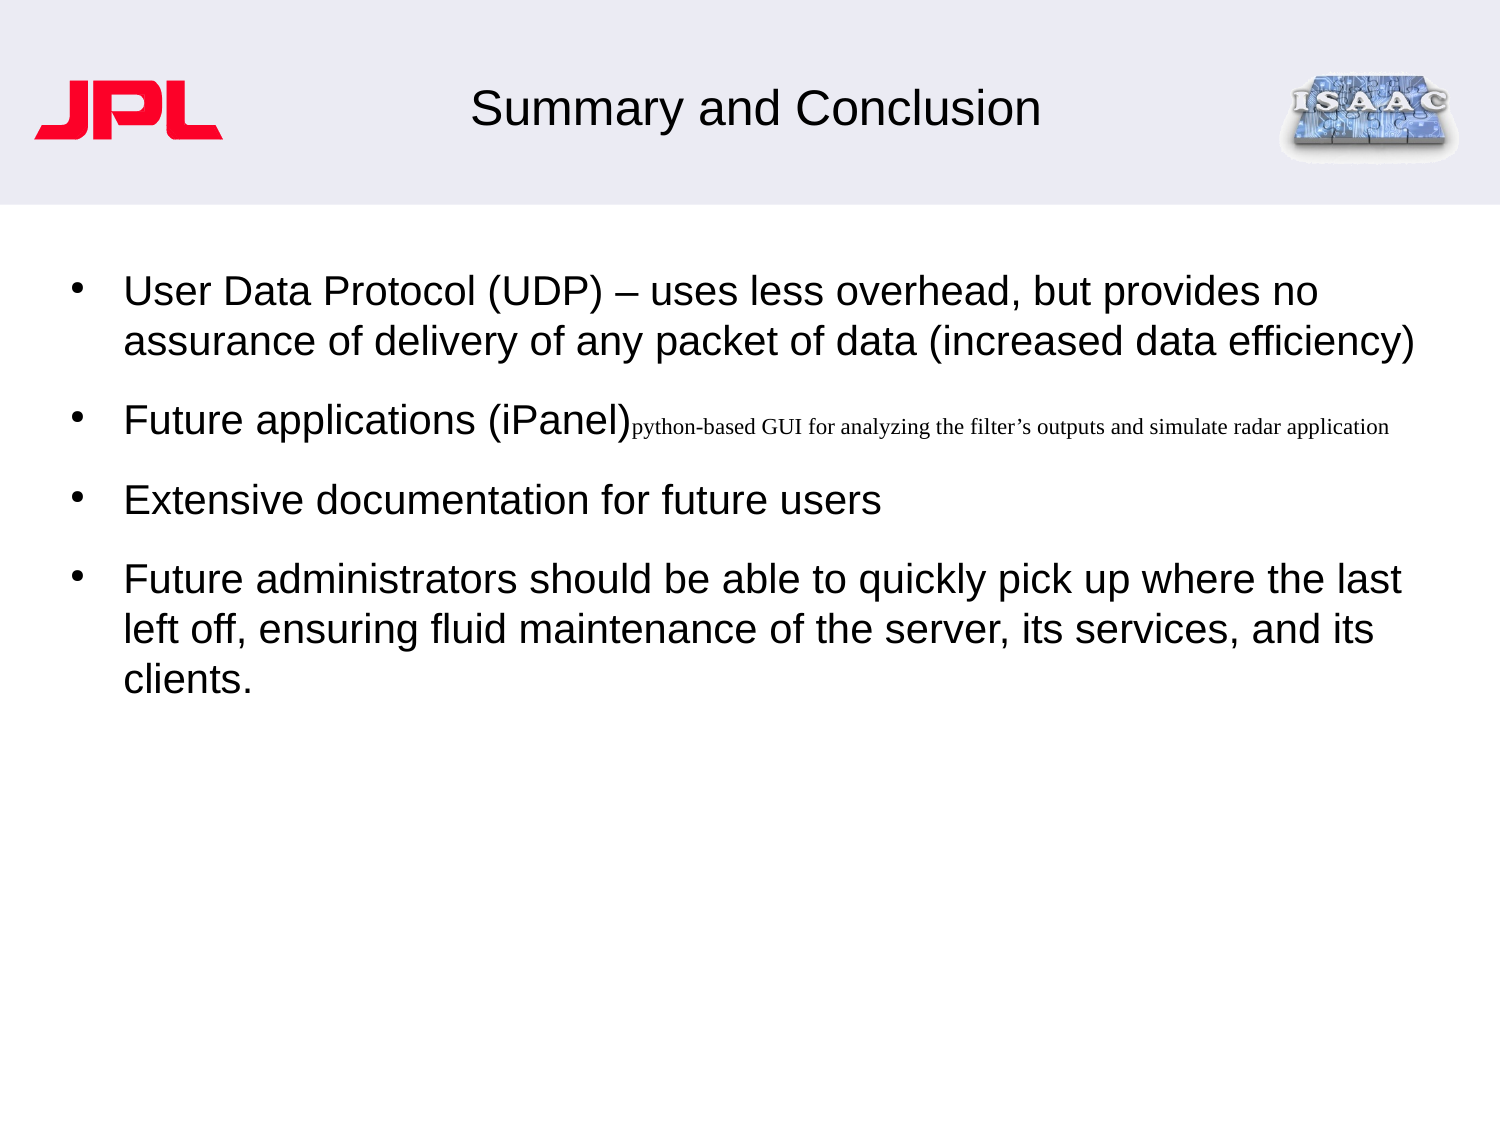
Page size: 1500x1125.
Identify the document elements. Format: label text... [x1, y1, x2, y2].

list User Data Protocol (UDP) – uses less overhead, but provides no assurance of delivery of any packet of data (increased data efficiency) Future applications (iPanel)python-based GUI for analyzing the filter’s outputs and simulate radar application Extensive documentation for future users Future administrators should be able to quickly pick up where the last left off, ensuring fluid maintenance of the server, its services, and its clients. [37, 248, 1475, 1088]
title Summary and Conclusion [225, 0, 1288, 188]
picture [1288, 49, 1463, 168]
